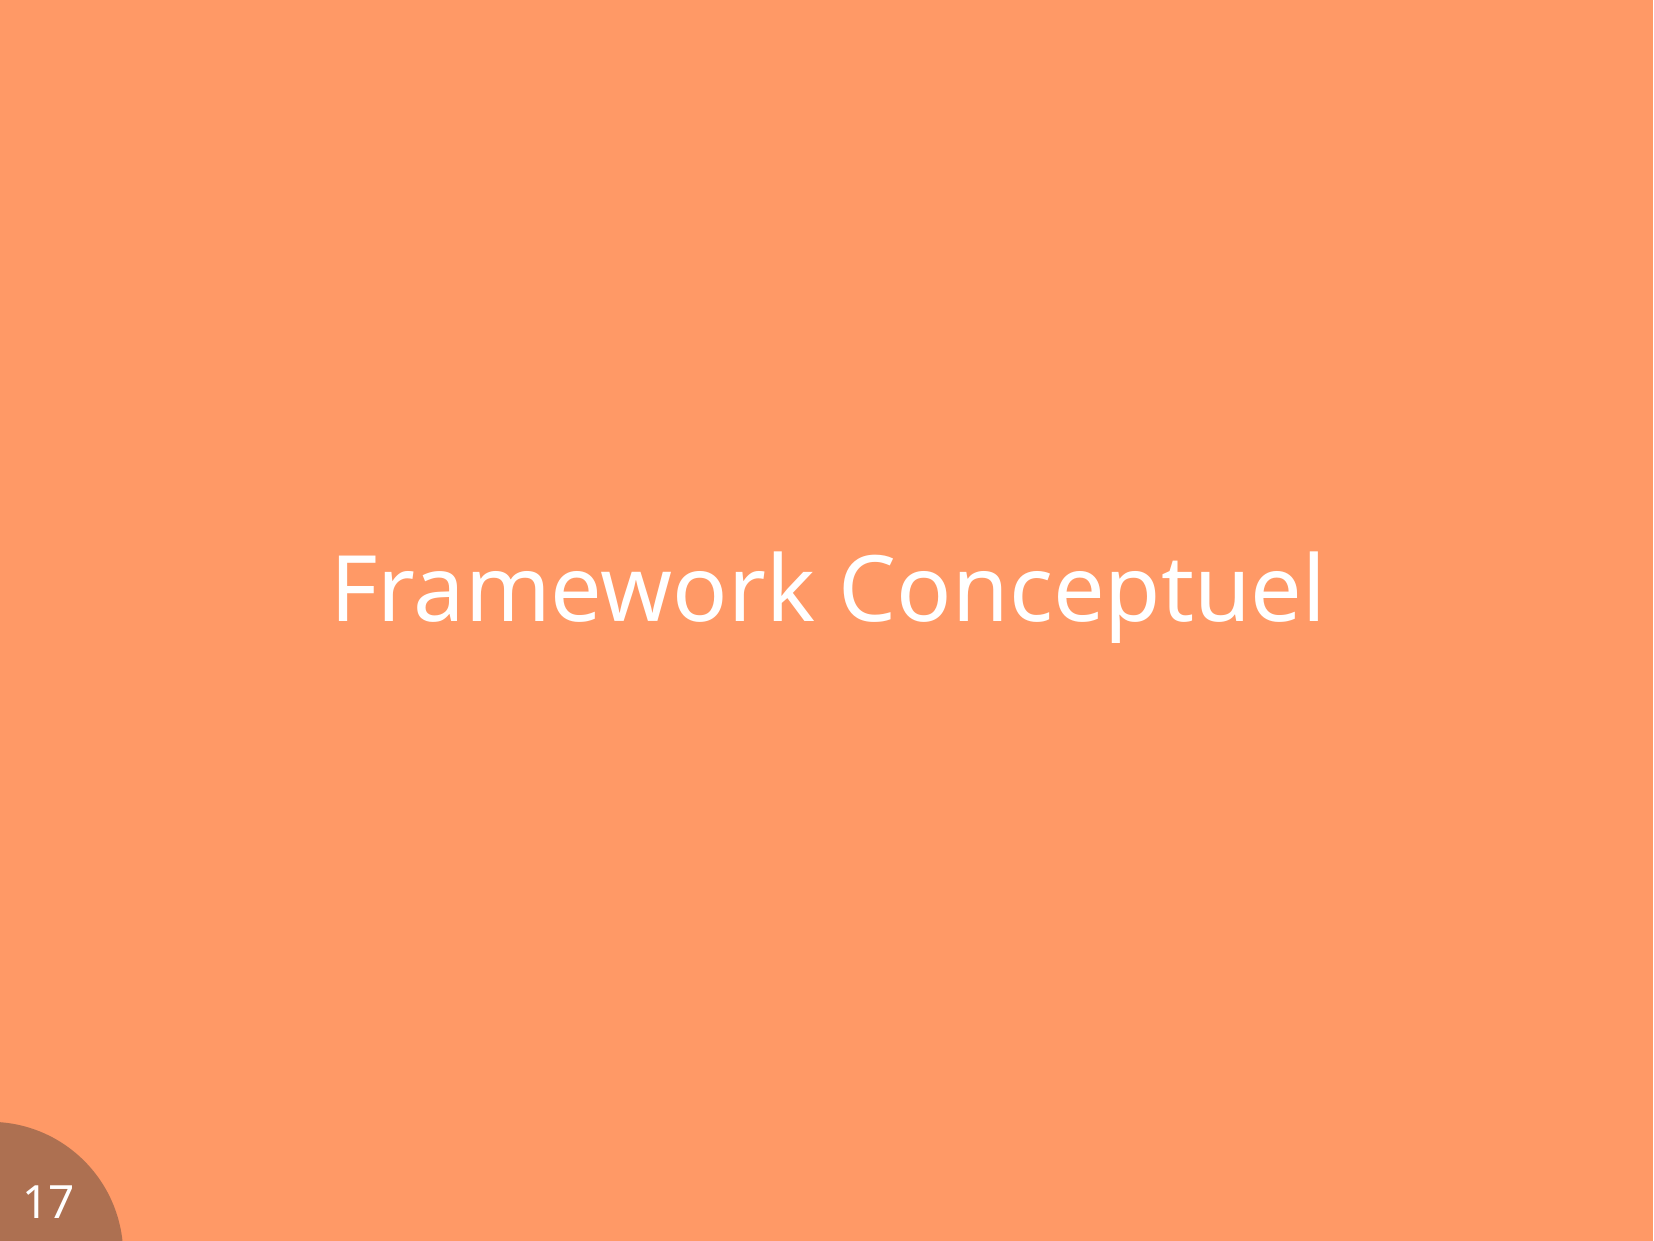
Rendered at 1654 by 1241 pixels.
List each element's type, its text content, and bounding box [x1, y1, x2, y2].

title Framework Conceptuel [84, 464, 1573, 708]
